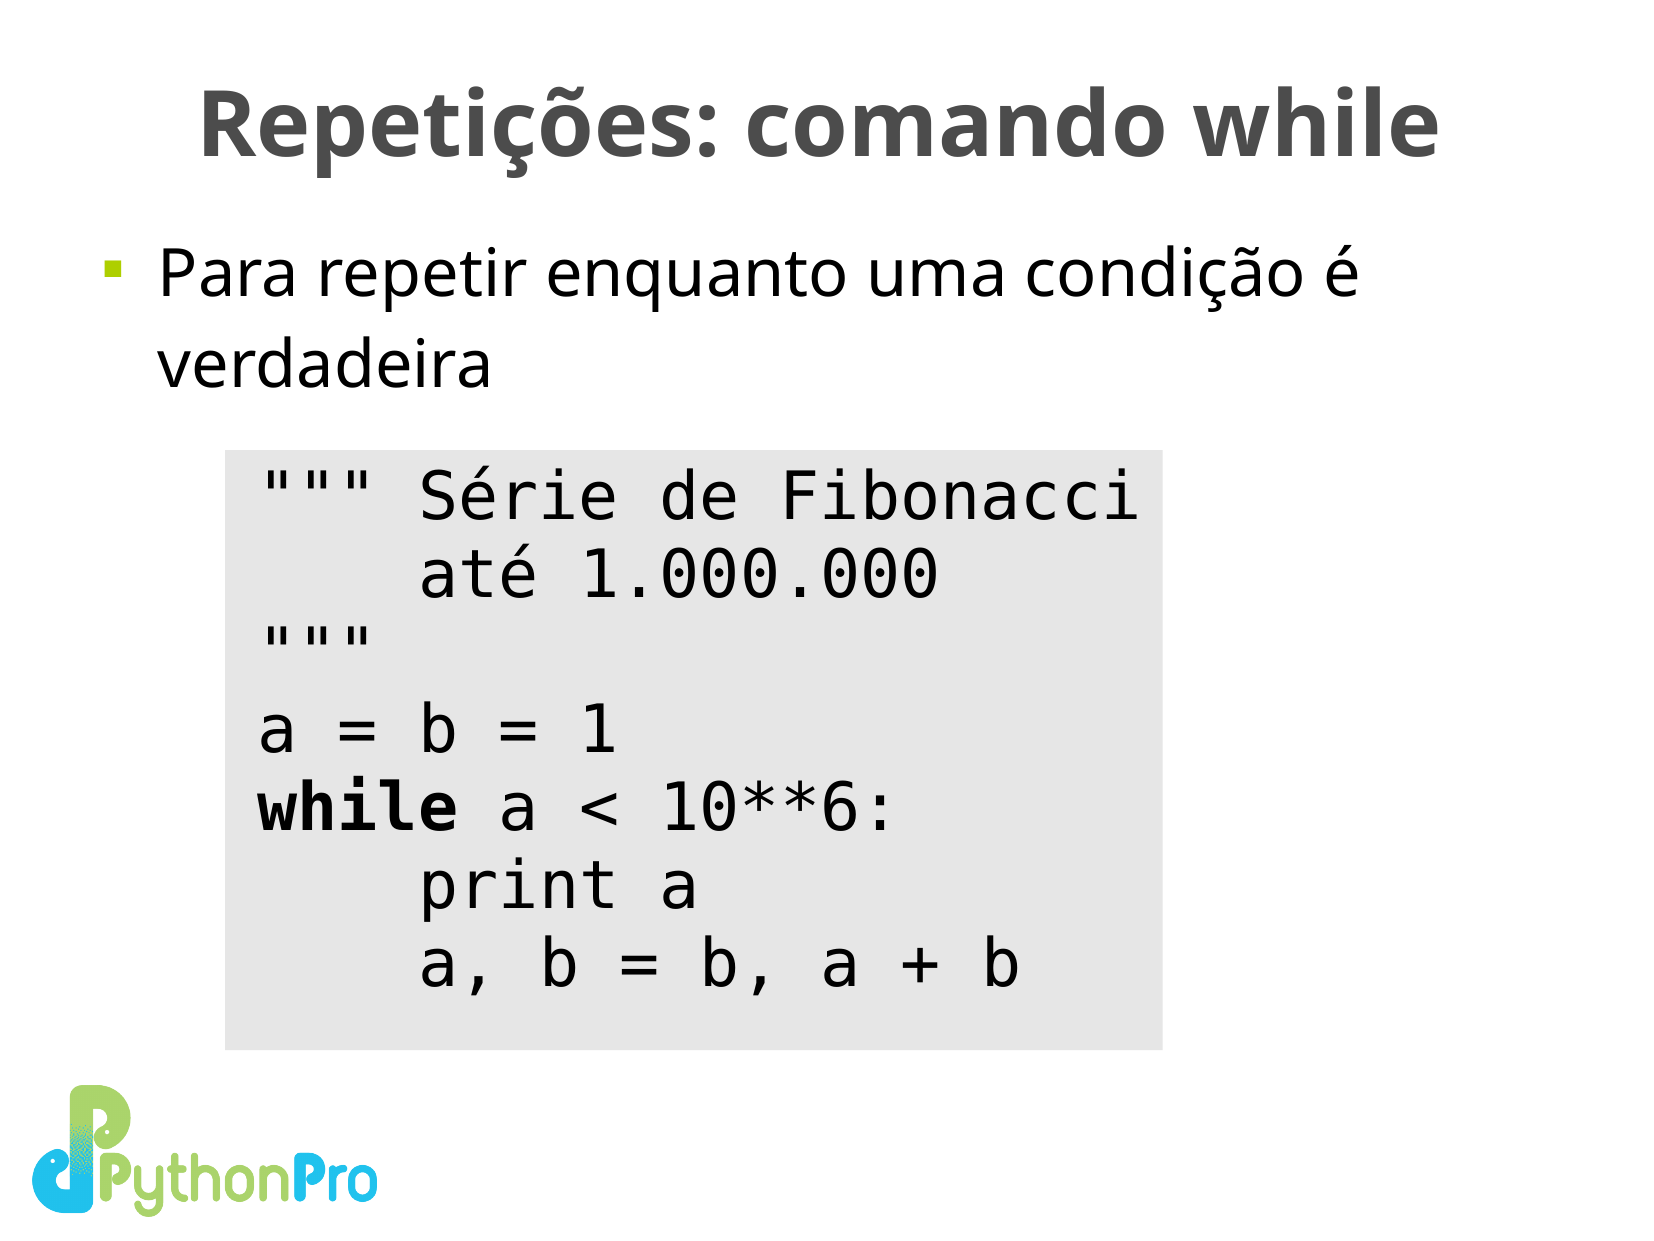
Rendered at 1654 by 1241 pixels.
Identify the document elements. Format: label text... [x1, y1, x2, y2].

list Para repetir enquanto uma condição é verdadeira [86, 225, 1576, 1088]
picture [32, 1085, 377, 1217]
title Repetições: comando while [75, 17, 1564, 226]
text_box """ Série de Fibonacci até 1.000.000 """ a = b = 1 while a < 10**6: print a a, b = b, a + b [225, 450, 1163, 1051]
